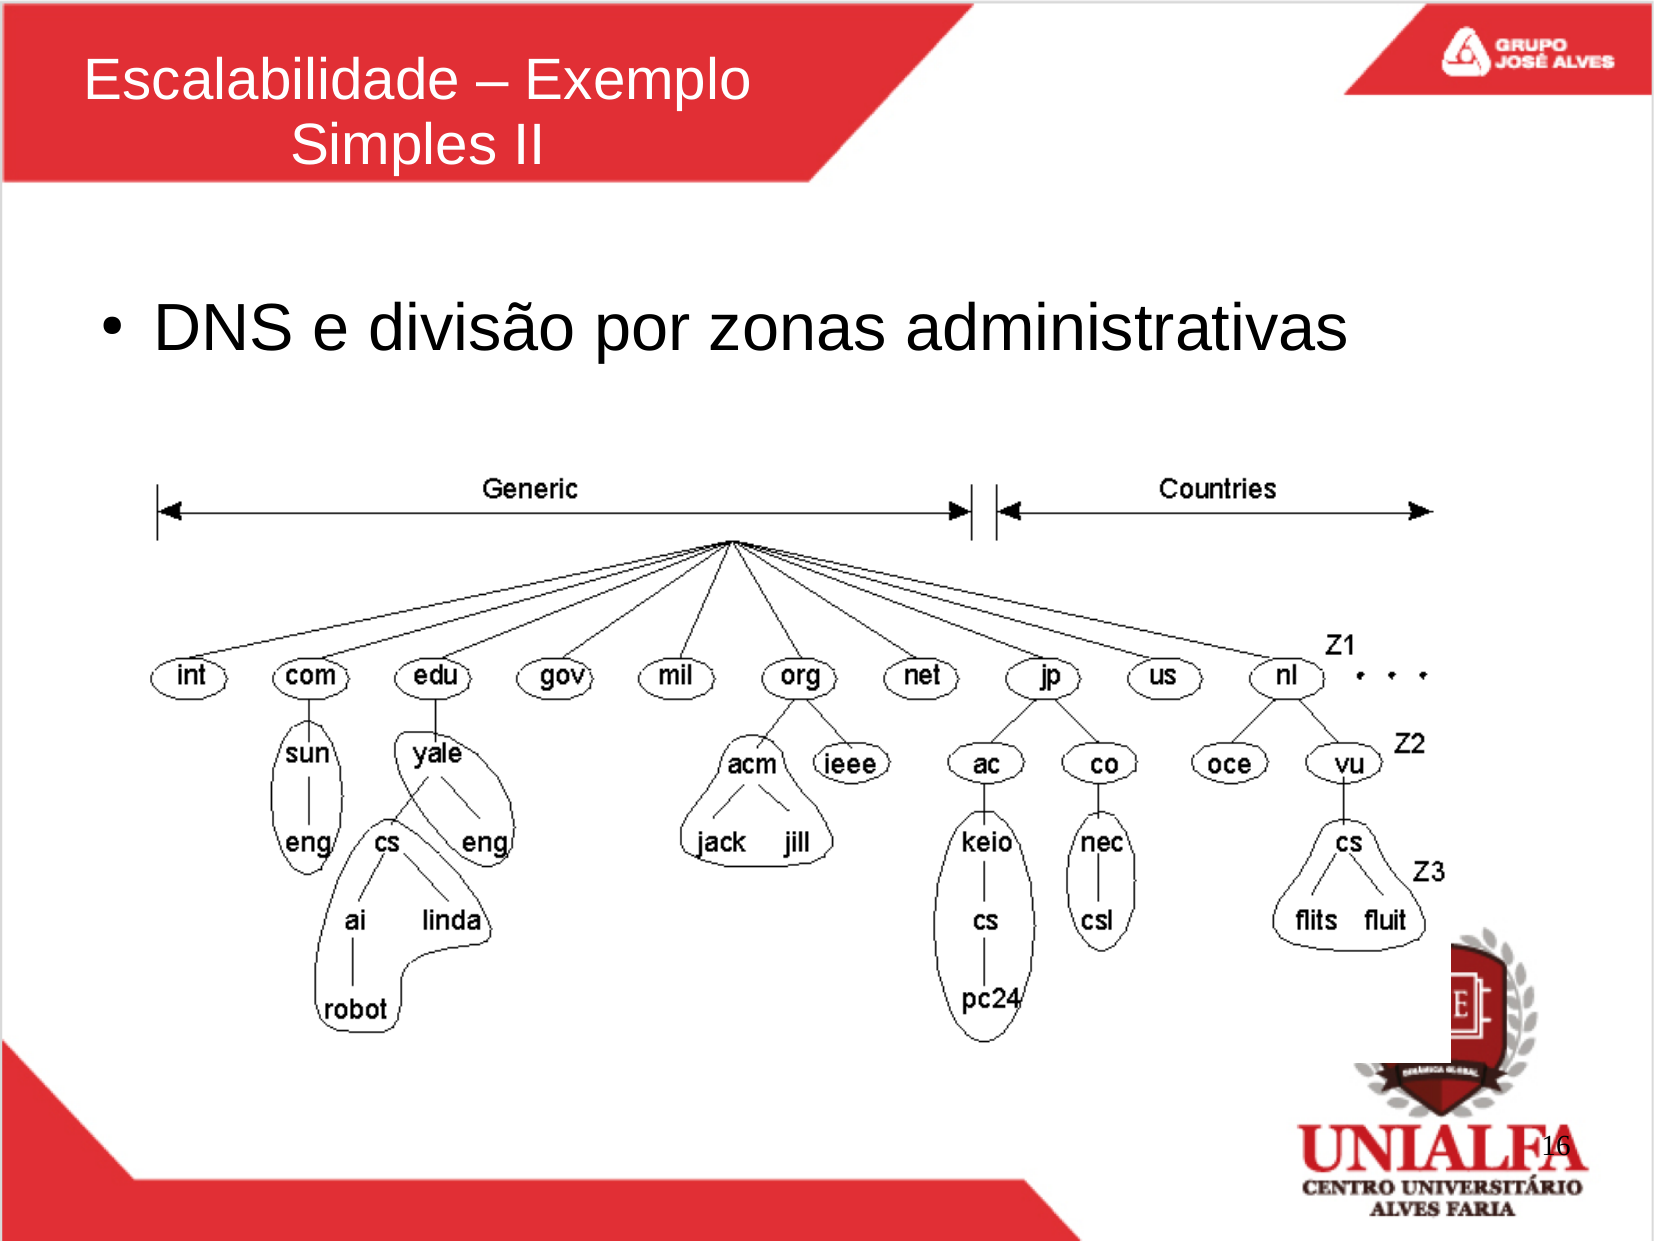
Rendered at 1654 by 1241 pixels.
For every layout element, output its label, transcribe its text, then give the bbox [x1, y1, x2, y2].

title Escalabilidade – Exemplo Simples II [82, 15, 755, 208]
picture [0, 0, 1654, 1241]
list DNS e divisão por zonas administrativas [82, 290, 1571, 1010]
